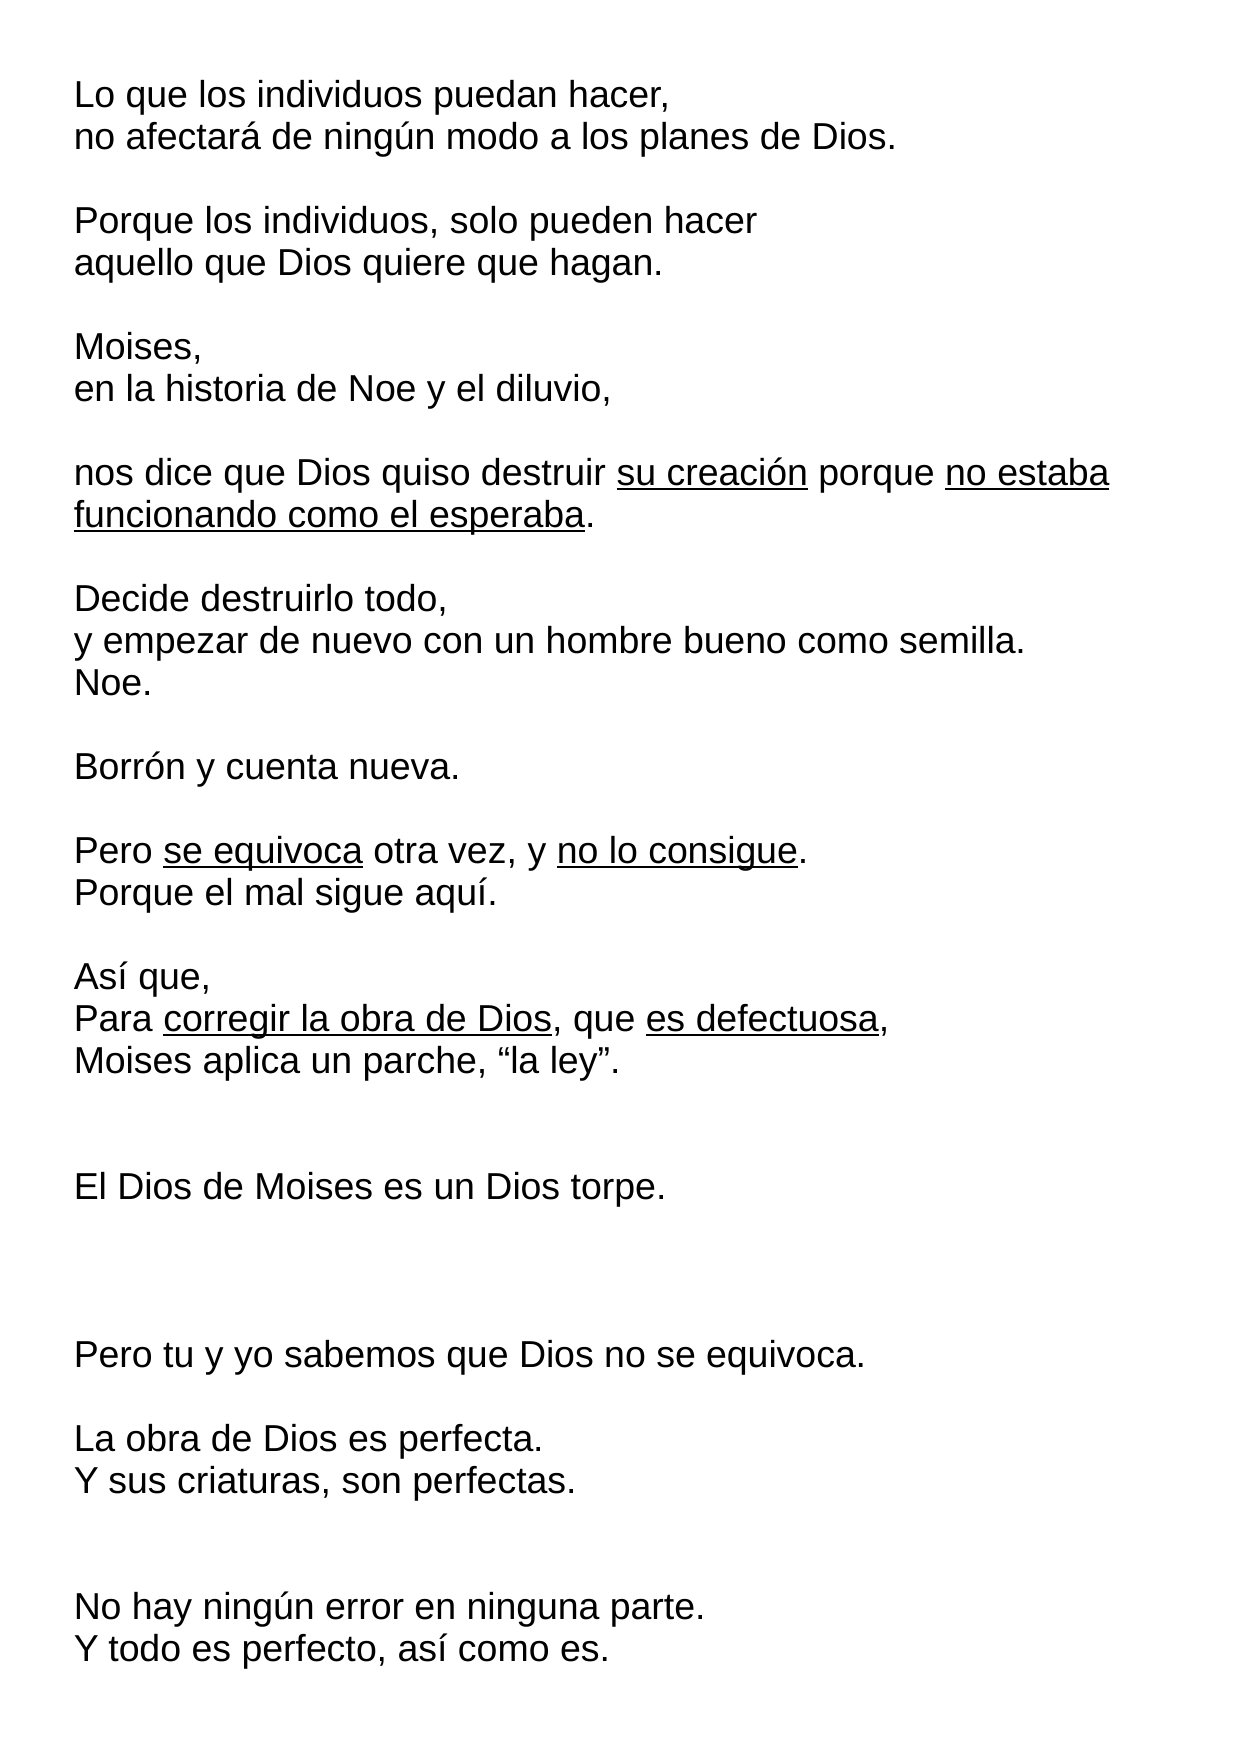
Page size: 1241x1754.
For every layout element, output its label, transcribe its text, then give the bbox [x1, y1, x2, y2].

text_box Lo que los individuos puedan hacer, no afectará de ningún modo a los planes de Dios. Porque los individuos, solo pueden hacer aquello que Dios quiere que hagan. Moises, en la historia de Noe y el diluvio, nos dice que Dios quiso destruir su creación porque no estaba funcionando como el esperaba. Decide destruirlo todo, y empezar de nuevo con un hombre bueno como semilla. Noe. Borrón y cuenta nueva. Pero se equivoca otra vez, y no lo consigue. Porque el mal sigue aquí. Así que, Para corregir la obra de Dios, que es defectuosa, Moises aplica un parche, “la ley”. El Dios de Moises es un Dios torpe. Pero tu y yo sabemos que Dios no se equivoca. La obra de Dios es perfecta. Y sus criaturas, son perfectas. No hay ningún error en ninguna parte. Y todo es perfecto, así como es. [59, 66, 1182, 1719]
